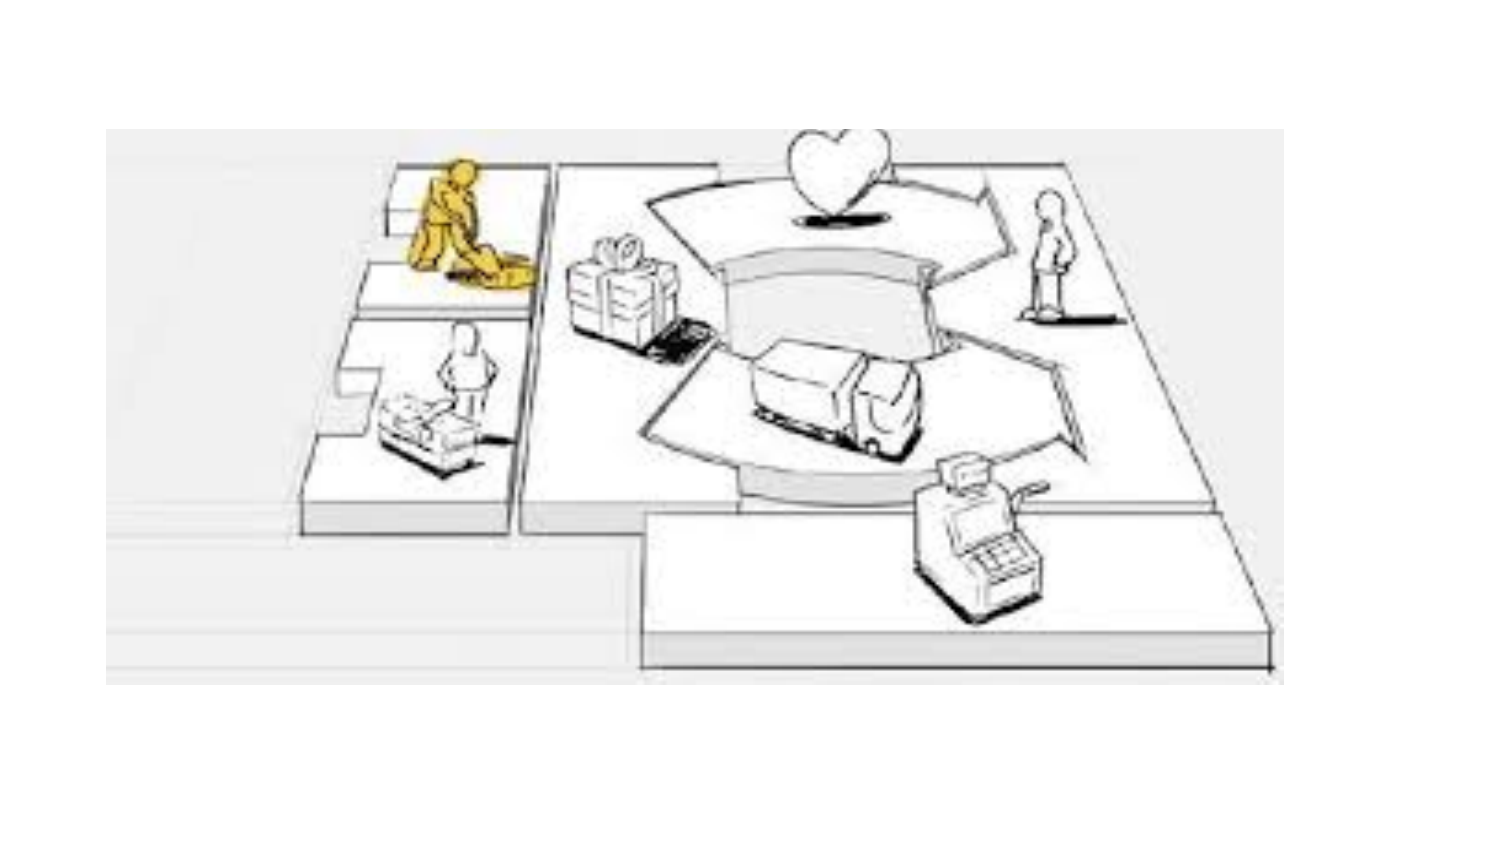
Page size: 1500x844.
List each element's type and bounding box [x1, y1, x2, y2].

picture [106, 129, 1284, 686]
